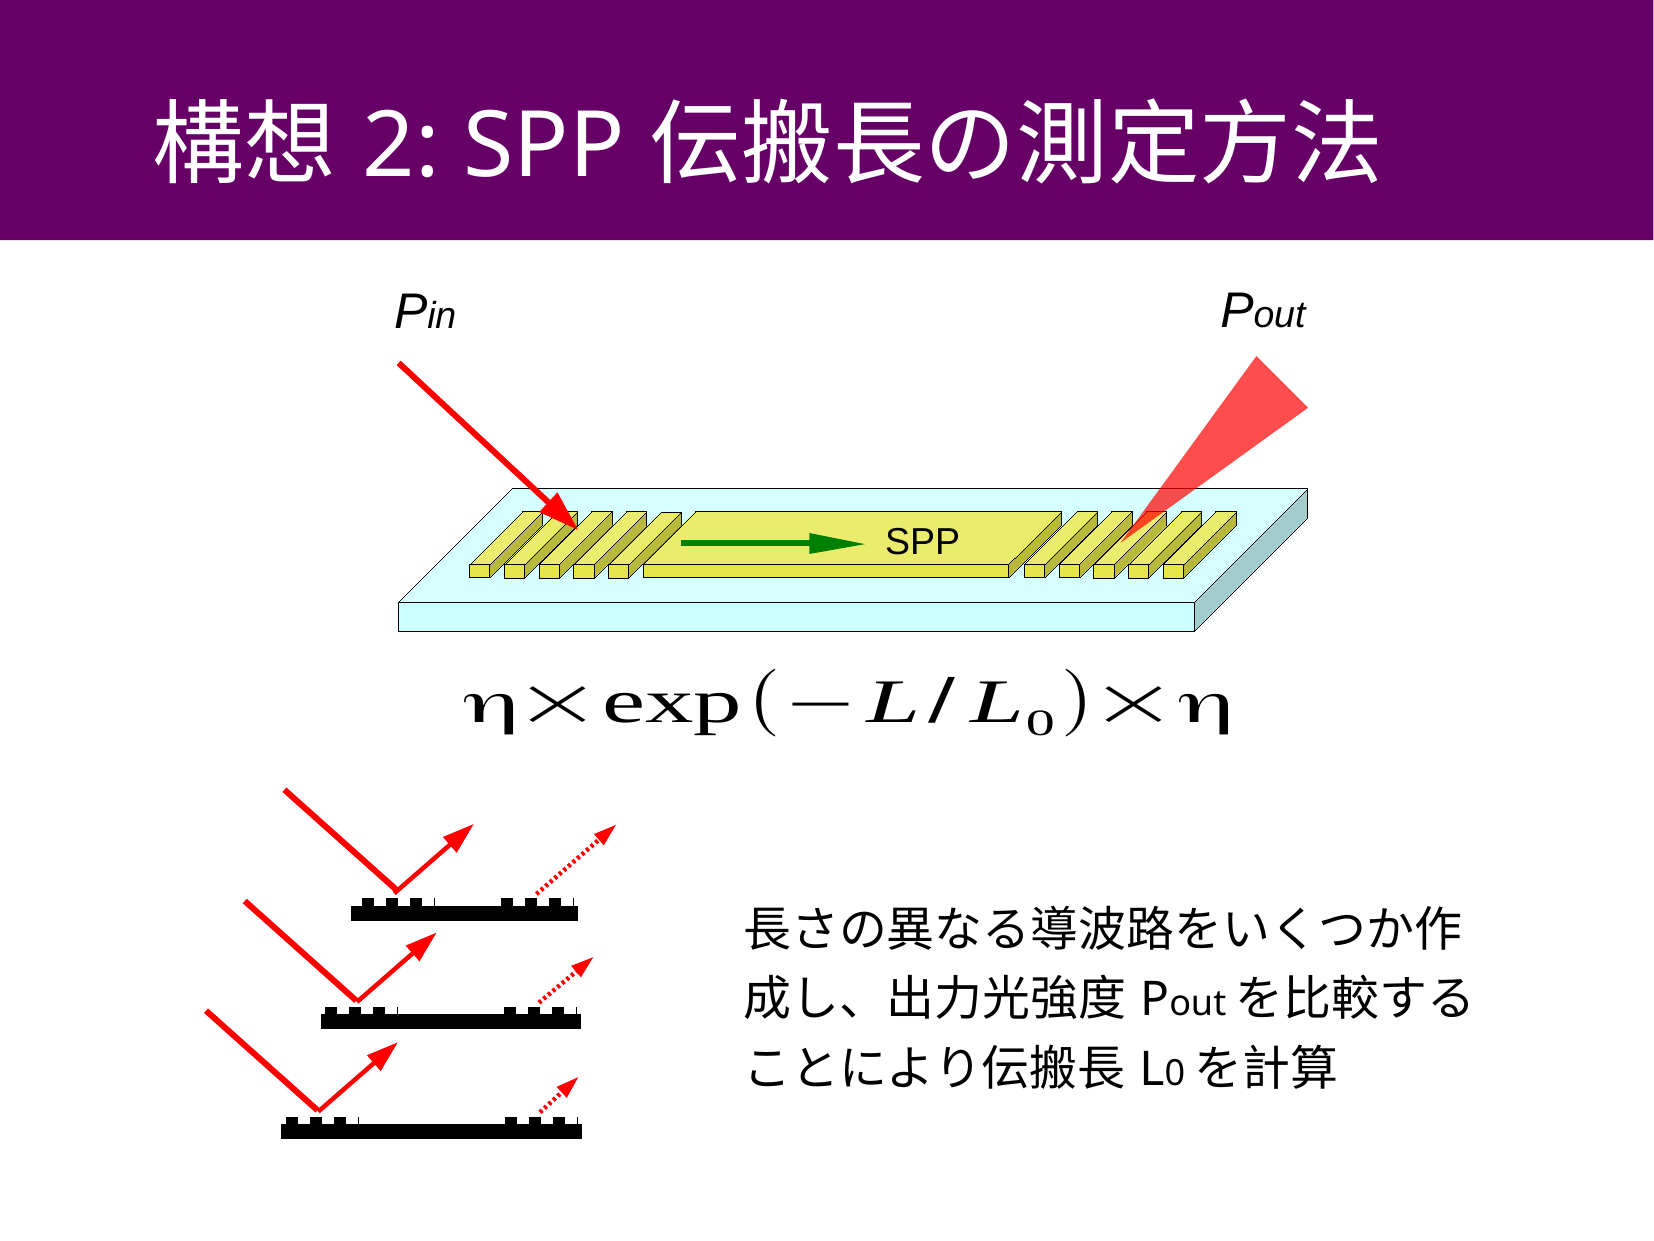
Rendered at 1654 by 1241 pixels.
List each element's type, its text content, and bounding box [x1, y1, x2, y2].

text_box Pin [317, 290, 533, 333]
list 長さの異なる導波路をいくつか作成し、出力光強度Poutを比較することにより伝搬長L0を計算 [675, 890, 1480, 1101]
text_box [398, 488, 1308, 632]
text_box [0, 0, 1654, 241]
text_box [469, 511, 1025, 579]
text_box [1087, 511, 1098, 535]
text_box [1024, 356, 1309, 579]
text_box SPP [758, 520, 1087, 562]
chart [436, 664, 1259, 745]
text_box [1053, 511, 1062, 520]
text_box [572, 511, 578, 526]
text_box Pout [1164, 290, 1362, 329]
title 構想2: SPP伝搬長の測定方法 [152, 32, 1641, 241]
